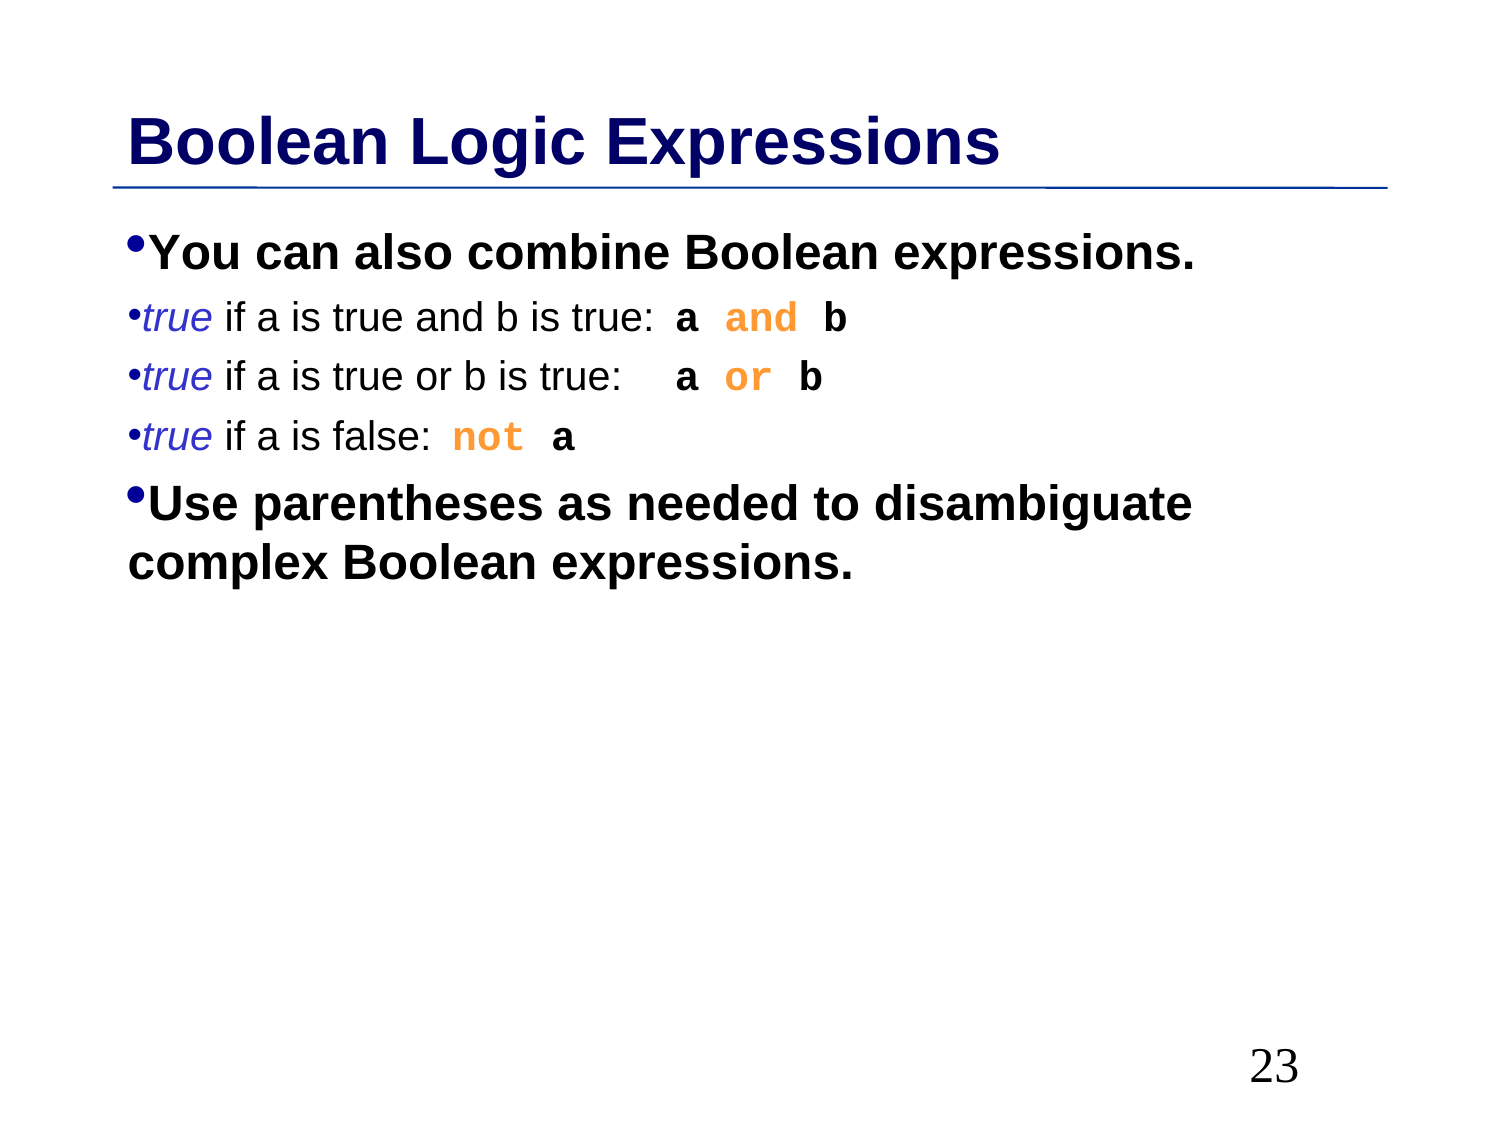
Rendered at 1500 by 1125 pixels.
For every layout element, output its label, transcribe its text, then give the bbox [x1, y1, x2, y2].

title Boolean Logic Expressions [112, 89, 1388, 185]
text_box <number> [1074, 994, 1387, 1125]
list You can also combine Boolean expressions. true if a is true and b is true: a and b true if a is true or b is true: a or b true if a is false: not a Use parentheses as needed to disambiguate complex Boolean expressions. [112, 212, 1388, 602]
